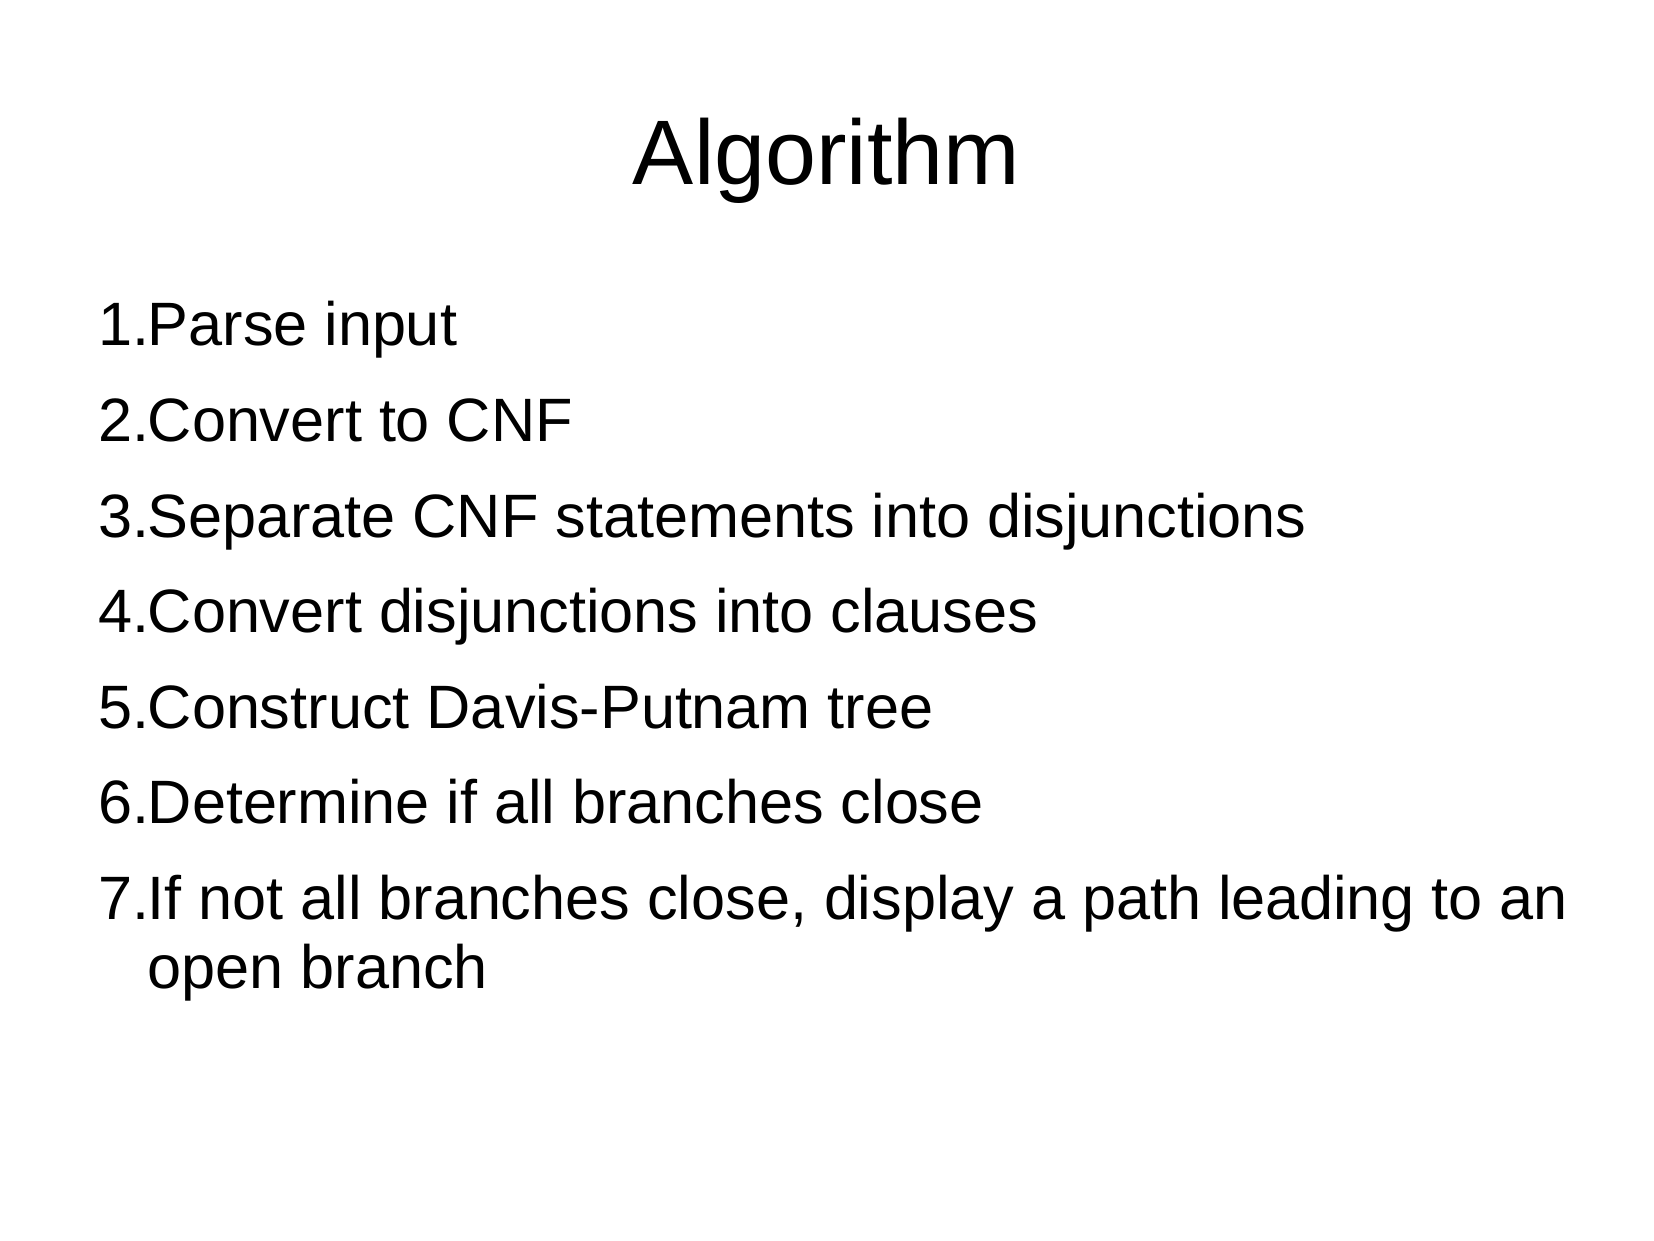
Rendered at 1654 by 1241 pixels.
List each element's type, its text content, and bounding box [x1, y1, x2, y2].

title Algorithm [82, 49, 1571, 257]
list Parse input Convert to CNF Separate CNF statements into disjunctions Convert disjunctions into clauses Construct Davis-Putnam tree Determine if all branches close If not all branches close, display a path leading to an open branch [82, 290, 1571, 1010]
